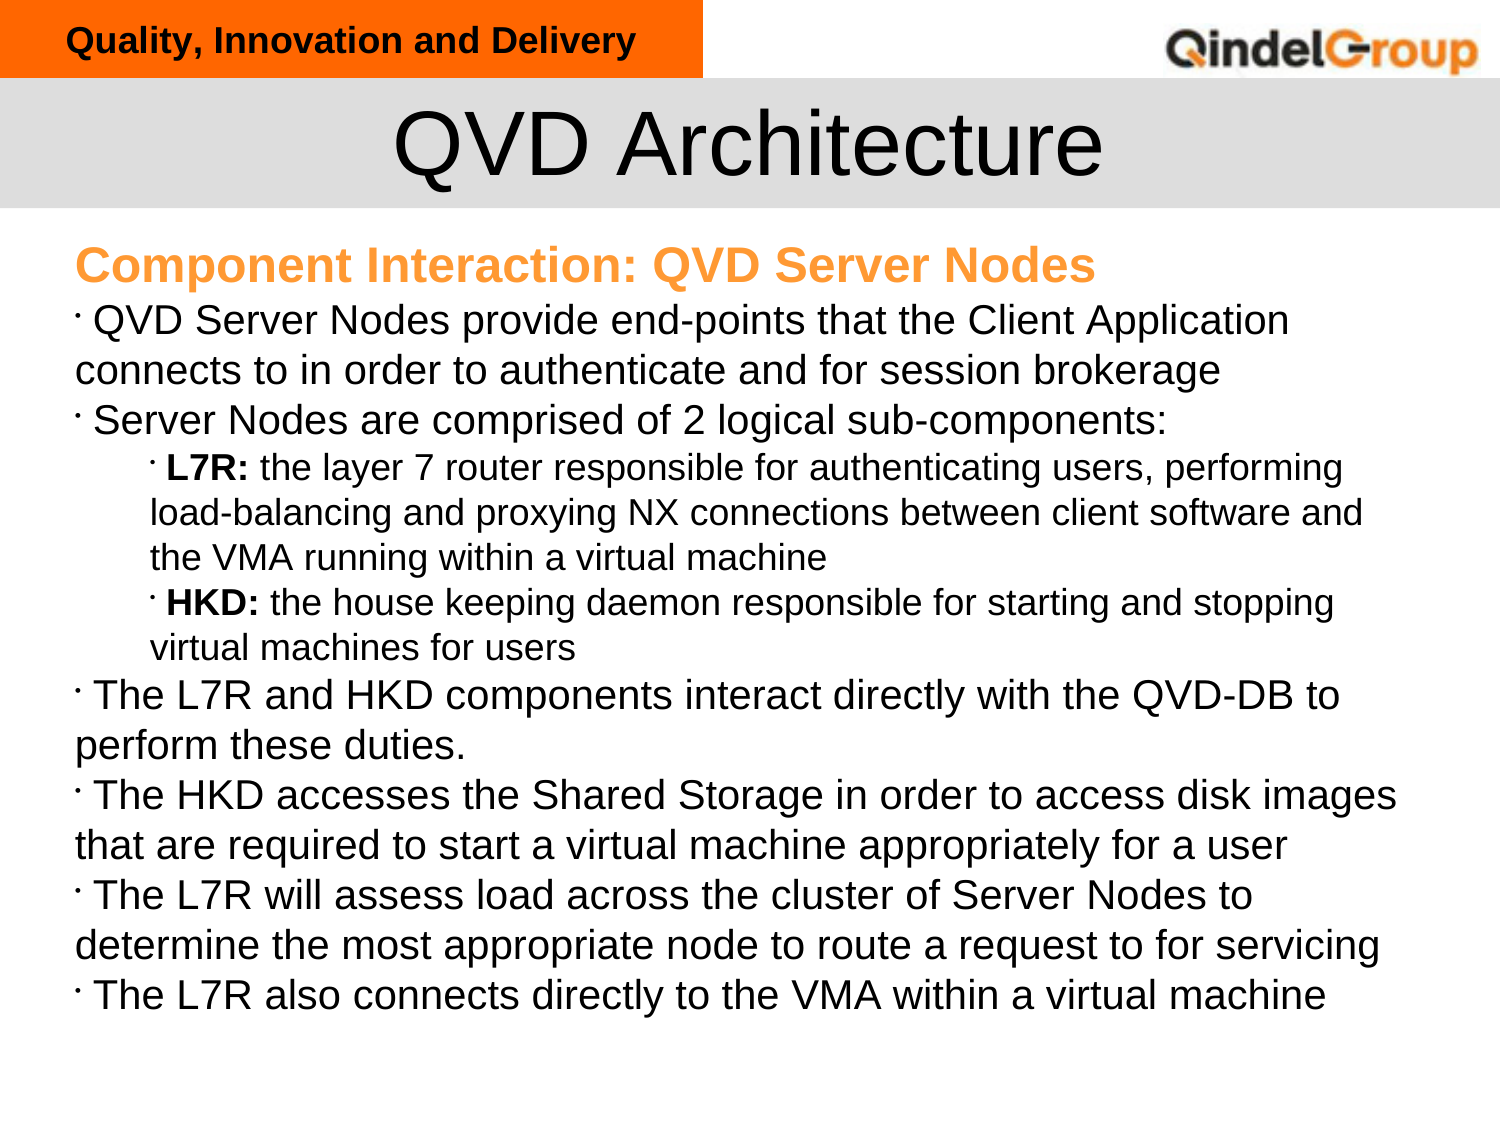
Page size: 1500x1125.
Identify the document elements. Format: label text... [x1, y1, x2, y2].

title QVD Architecture [75, 45, 1426, 224]
picture [1163, 23, 1481, 78]
text_box Component Interaction: QVD Server Nodes QVD Server Nodes provide end-points that the Client Application connects to in order to authenticate and for session brokerage Server Nodes are comprised of 2 logical sub-components: L7R: the layer 7 router responsible for authenticating users, performing load-balancing and proxying NX connections between client software and the VMA running within a virtual machine HKD: the house keeping daemon responsible for starting and stopping virtual machines for users The L7R and HKD components interact directly with the QVD-DB to perform these duties. The HKD accesses the Shared Storage in order to access disk images that are required to start a virtual machine appropriately for a user The L7R will assess load across the cluster of Server Nodes to determine the most appropriate node to route a request to for servicing The L7R also connects directly to the VMA within a virtual machine [60, 224, 1426, 1026]
